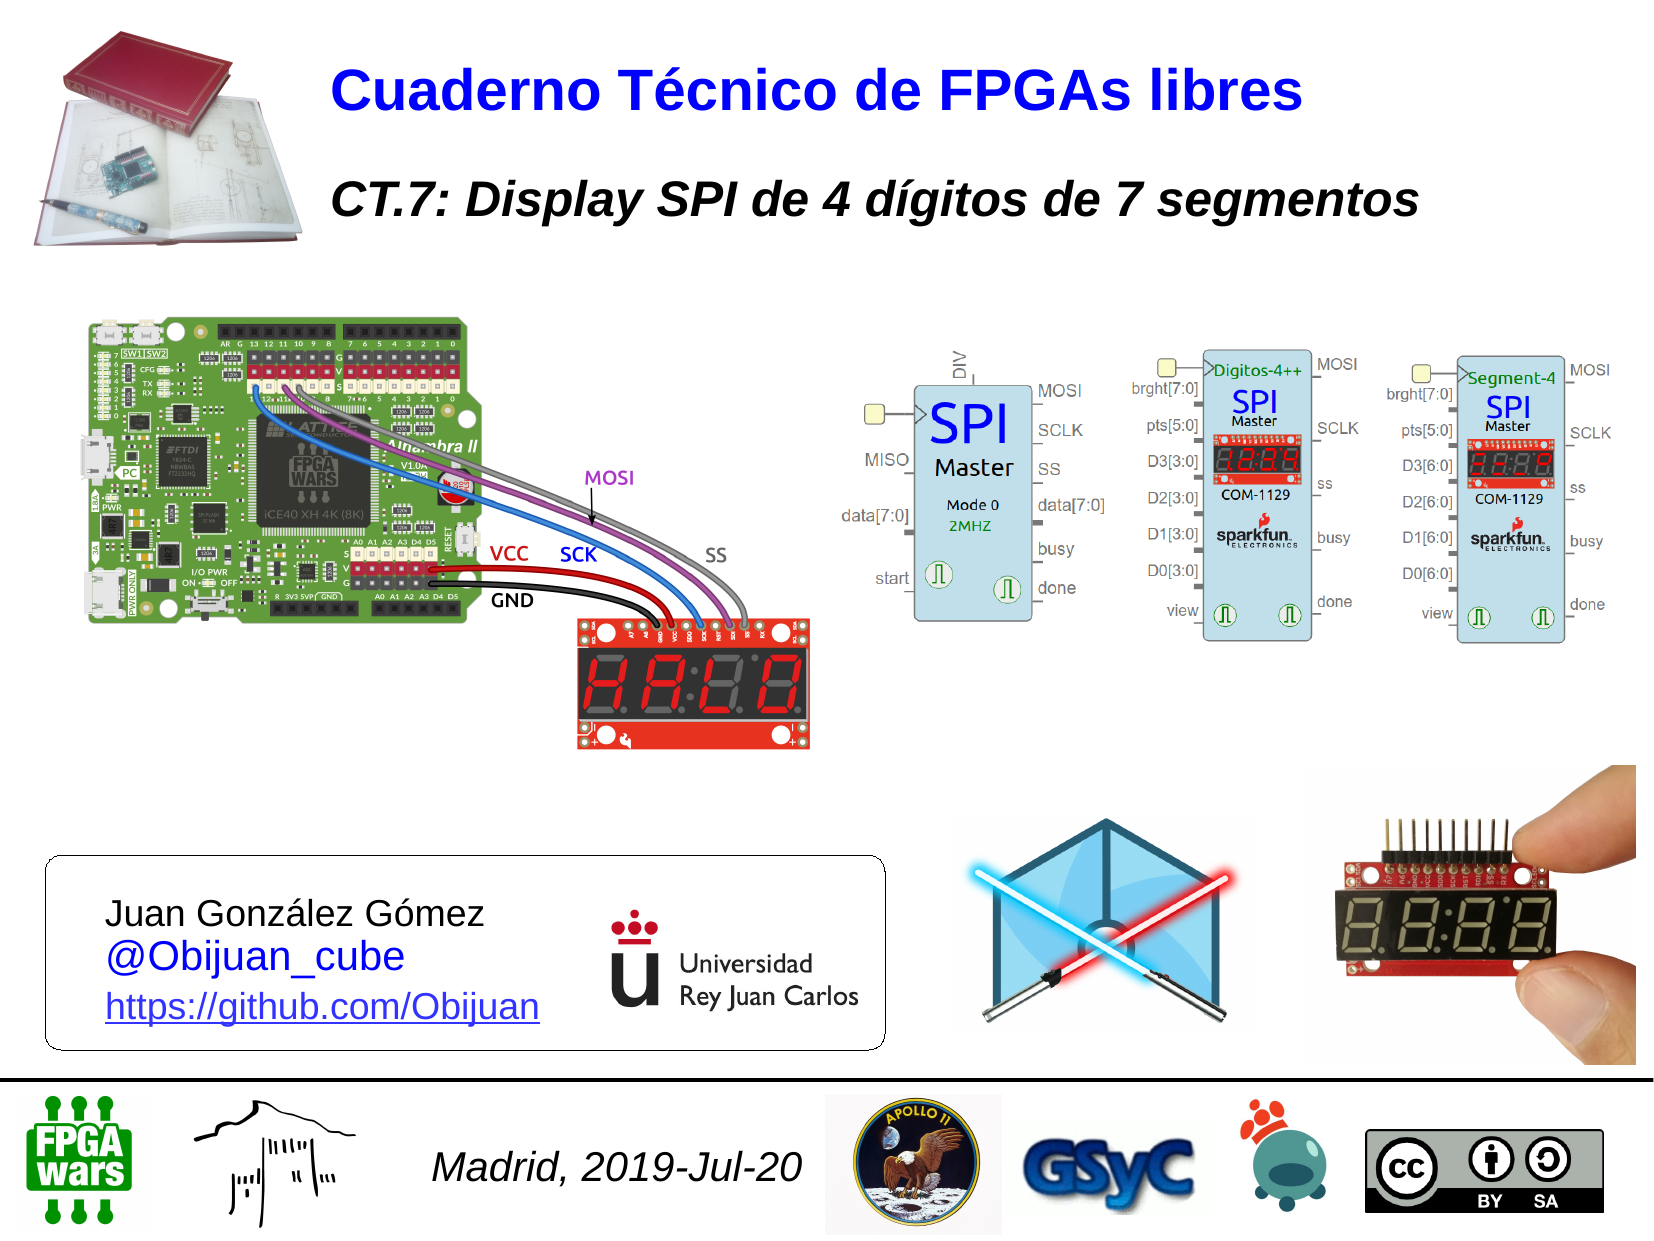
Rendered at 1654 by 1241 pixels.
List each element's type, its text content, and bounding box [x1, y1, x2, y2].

title Cuaderno Técnico de FPGAs libres [330, 15, 1471, 143]
picture [1005, 1120, 1211, 1216]
picture [825, 1094, 1002, 1235]
picture [27, 278, 1111, 781]
picture [1225, 1099, 1351, 1216]
picture [1302, 765, 1636, 1066]
picture [595, 899, 871, 1021]
picture [1377, 344, 1621, 647]
text_box Madrid, 2019-Jul-20 [376, 1120, 825, 1214]
text_box https://github.com/Obijuan [90, 978, 556, 1036]
picture [1365, 1120, 1604, 1221]
picture [947, 809, 1261, 1036]
picture [1125, 337, 1365, 646]
picture [180, 1089, 376, 1241]
text_box [45, 855, 886, 1051]
picture [15, 1095, 150, 1231]
picture [10, 26, 316, 256]
text_box CT.7: Display SPI de 4 dígitos de 7 segmentos [330, 143, 1561, 256]
text_box Juan González Gómez [90, 885, 601, 946]
text_box @Obijuan_cube [90, 925, 451, 1001]
